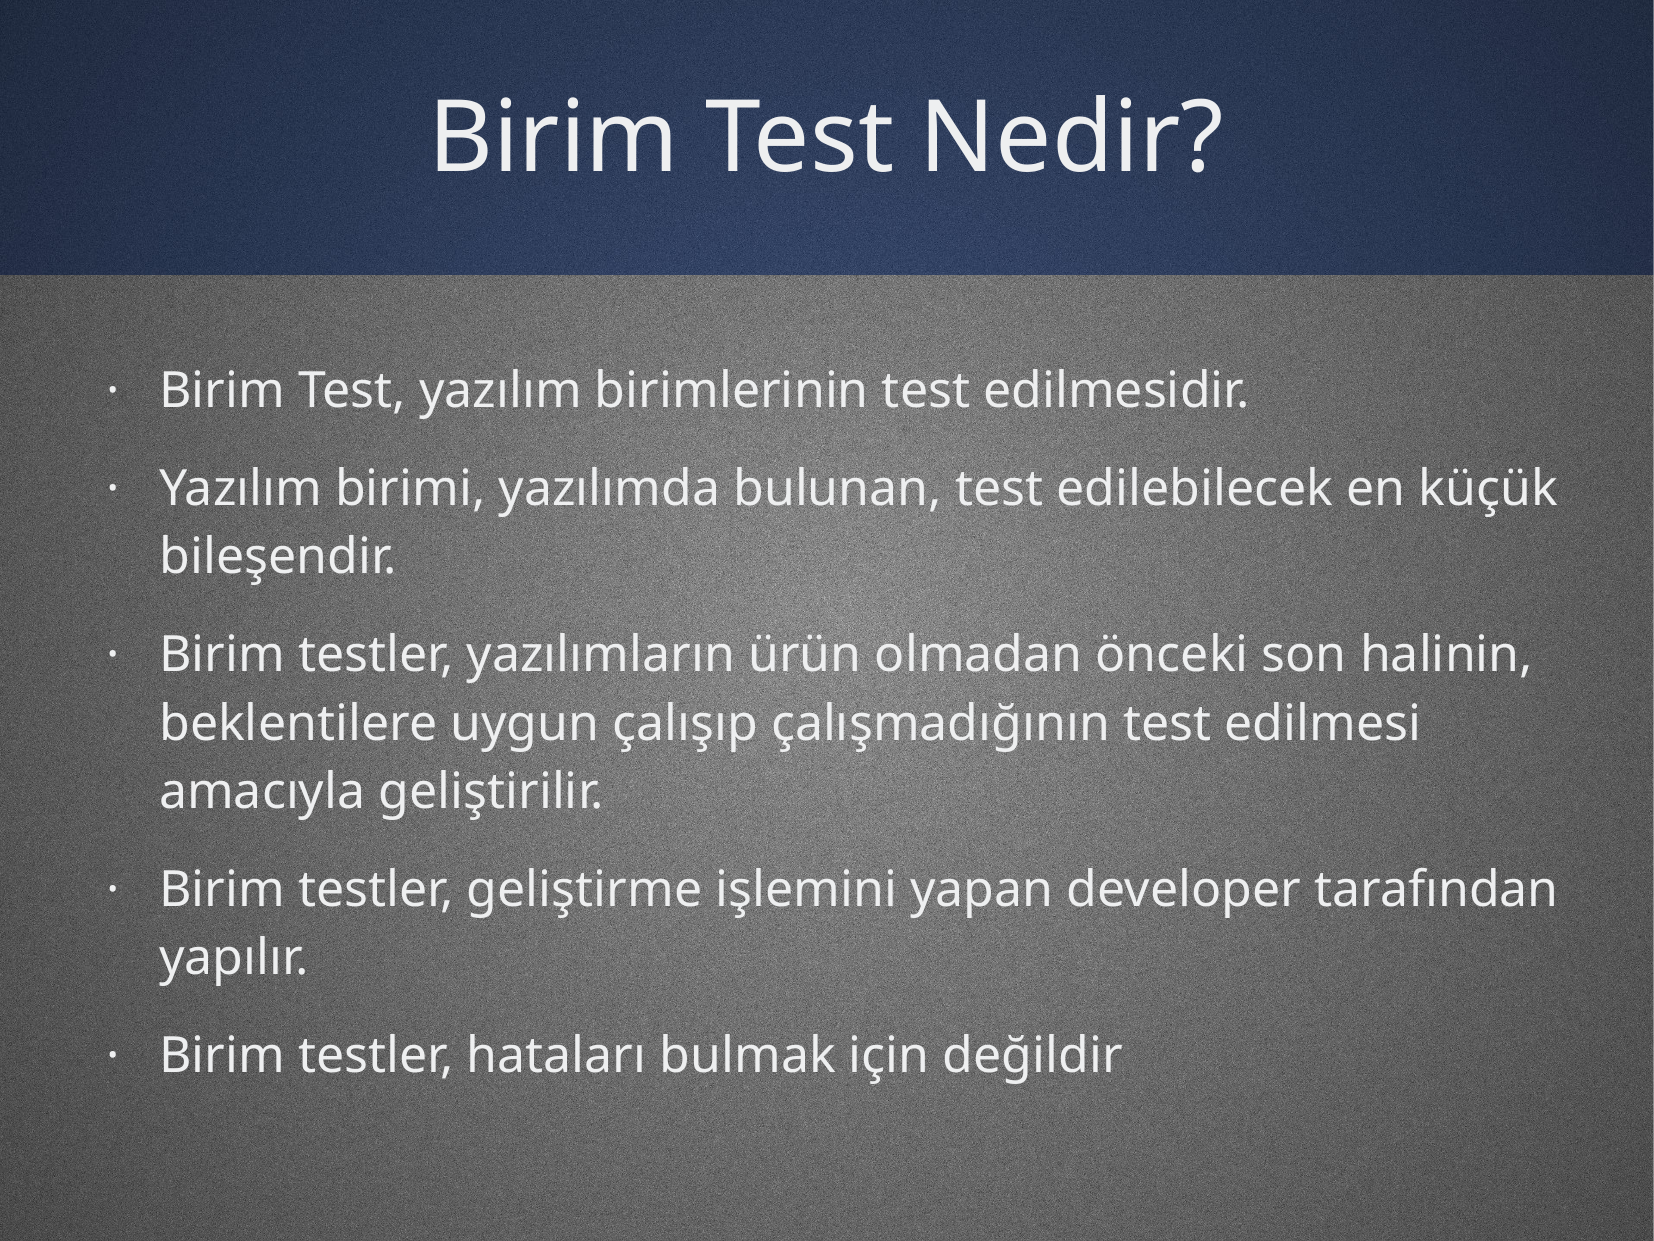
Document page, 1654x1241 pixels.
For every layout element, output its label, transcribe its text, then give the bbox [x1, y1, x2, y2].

picture [0, 0, 1654, 1241]
title Birim Test Nedir? [88, 29, 1565, 237]
list Birim Test, yazılım birimlerinin test edilmesidir. Yazılım birimi, yazılımda bulunan, test edilebilecek en küçük bileşendir. Birim testler, yazılımların ürün olmadan önceki son halinin, beklentilere uygun çalışıp çalışmadığının test edilmesi amacıyla geliştirilir. Birim testler, geliştirme işlemini yapan developer tarafından yapılır. Birim testler, hataları bulmak için değildir [88, 354, 1565, 1063]
